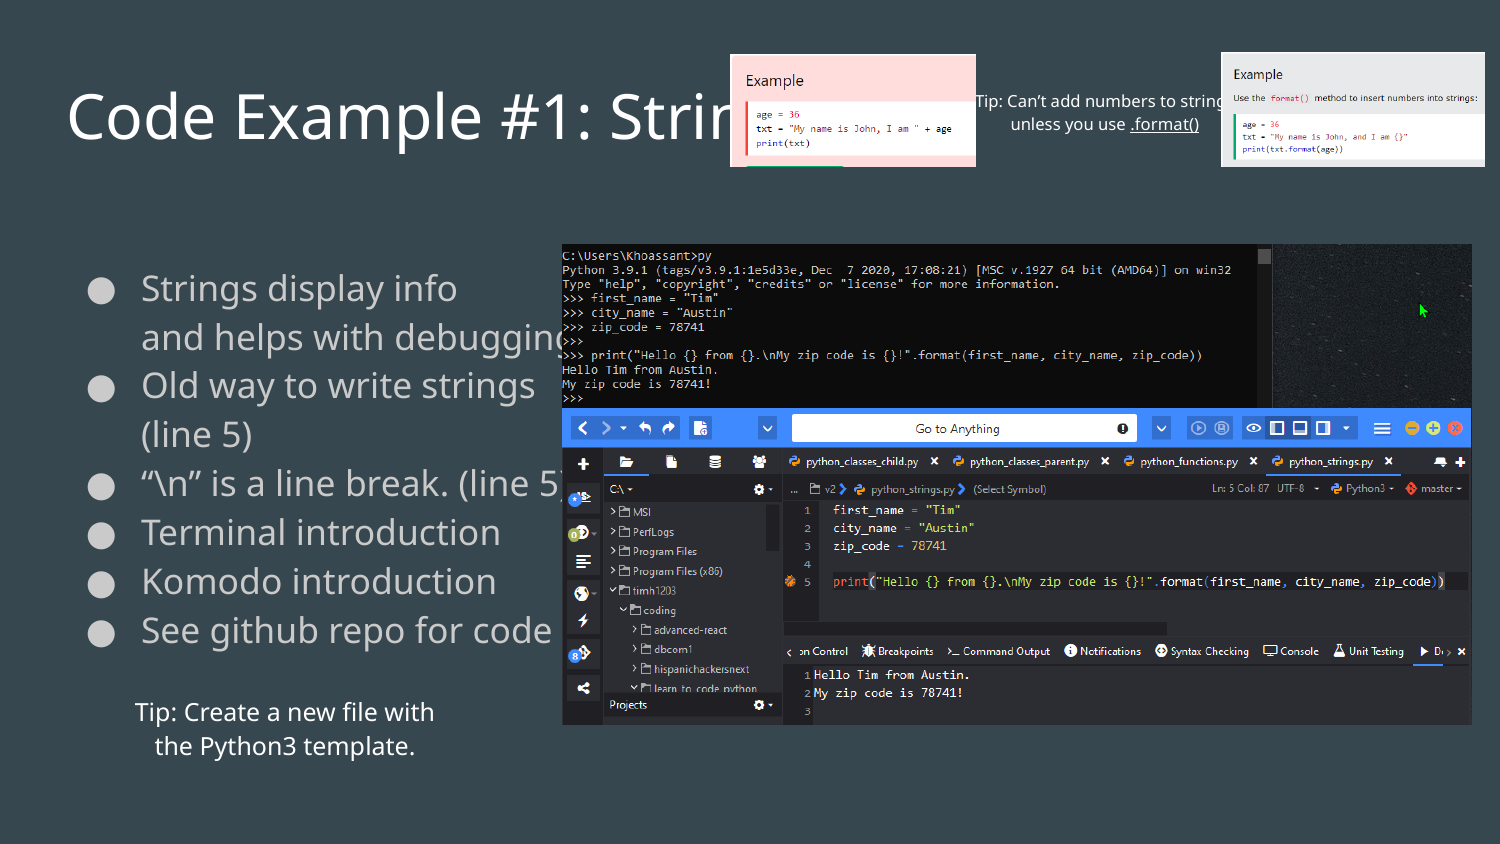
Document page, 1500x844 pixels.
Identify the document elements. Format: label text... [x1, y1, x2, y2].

picture [730, 54, 976, 167]
picture [1221, 52, 1485, 167]
text_box Tip: Create a new file with the Python3 template. [117, 677, 453, 790]
list Strings display info and helps with debugging Old way to write strings (line 5) “\n” is a line break. (line 5) Terminal introduction Komodo introduction See github repo for code [51, 244, 1424, 750]
title Code Example #1: Strings [51, 72, 730, 167]
text_box Tip: Can’t add numbers to strings unless you use .format() [937, 72, 1273, 186]
picture [562, 244, 1472, 725]
